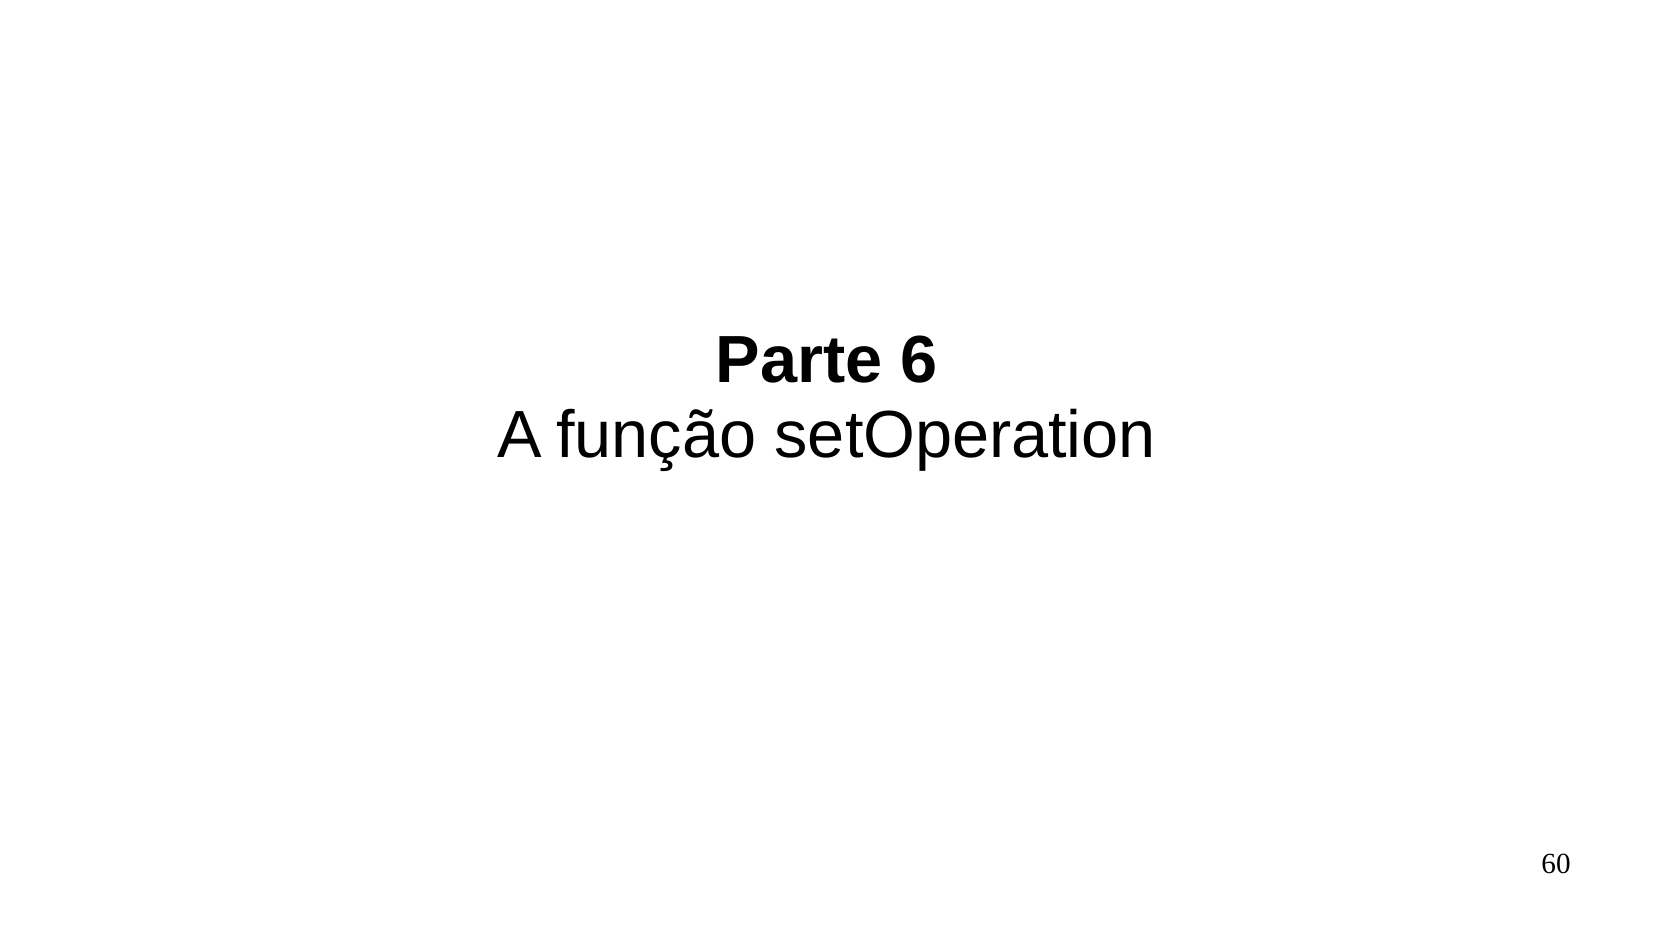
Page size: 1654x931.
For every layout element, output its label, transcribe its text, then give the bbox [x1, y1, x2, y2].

subtitle Parte 6 A função setOperation [82, 37, 1571, 757]
